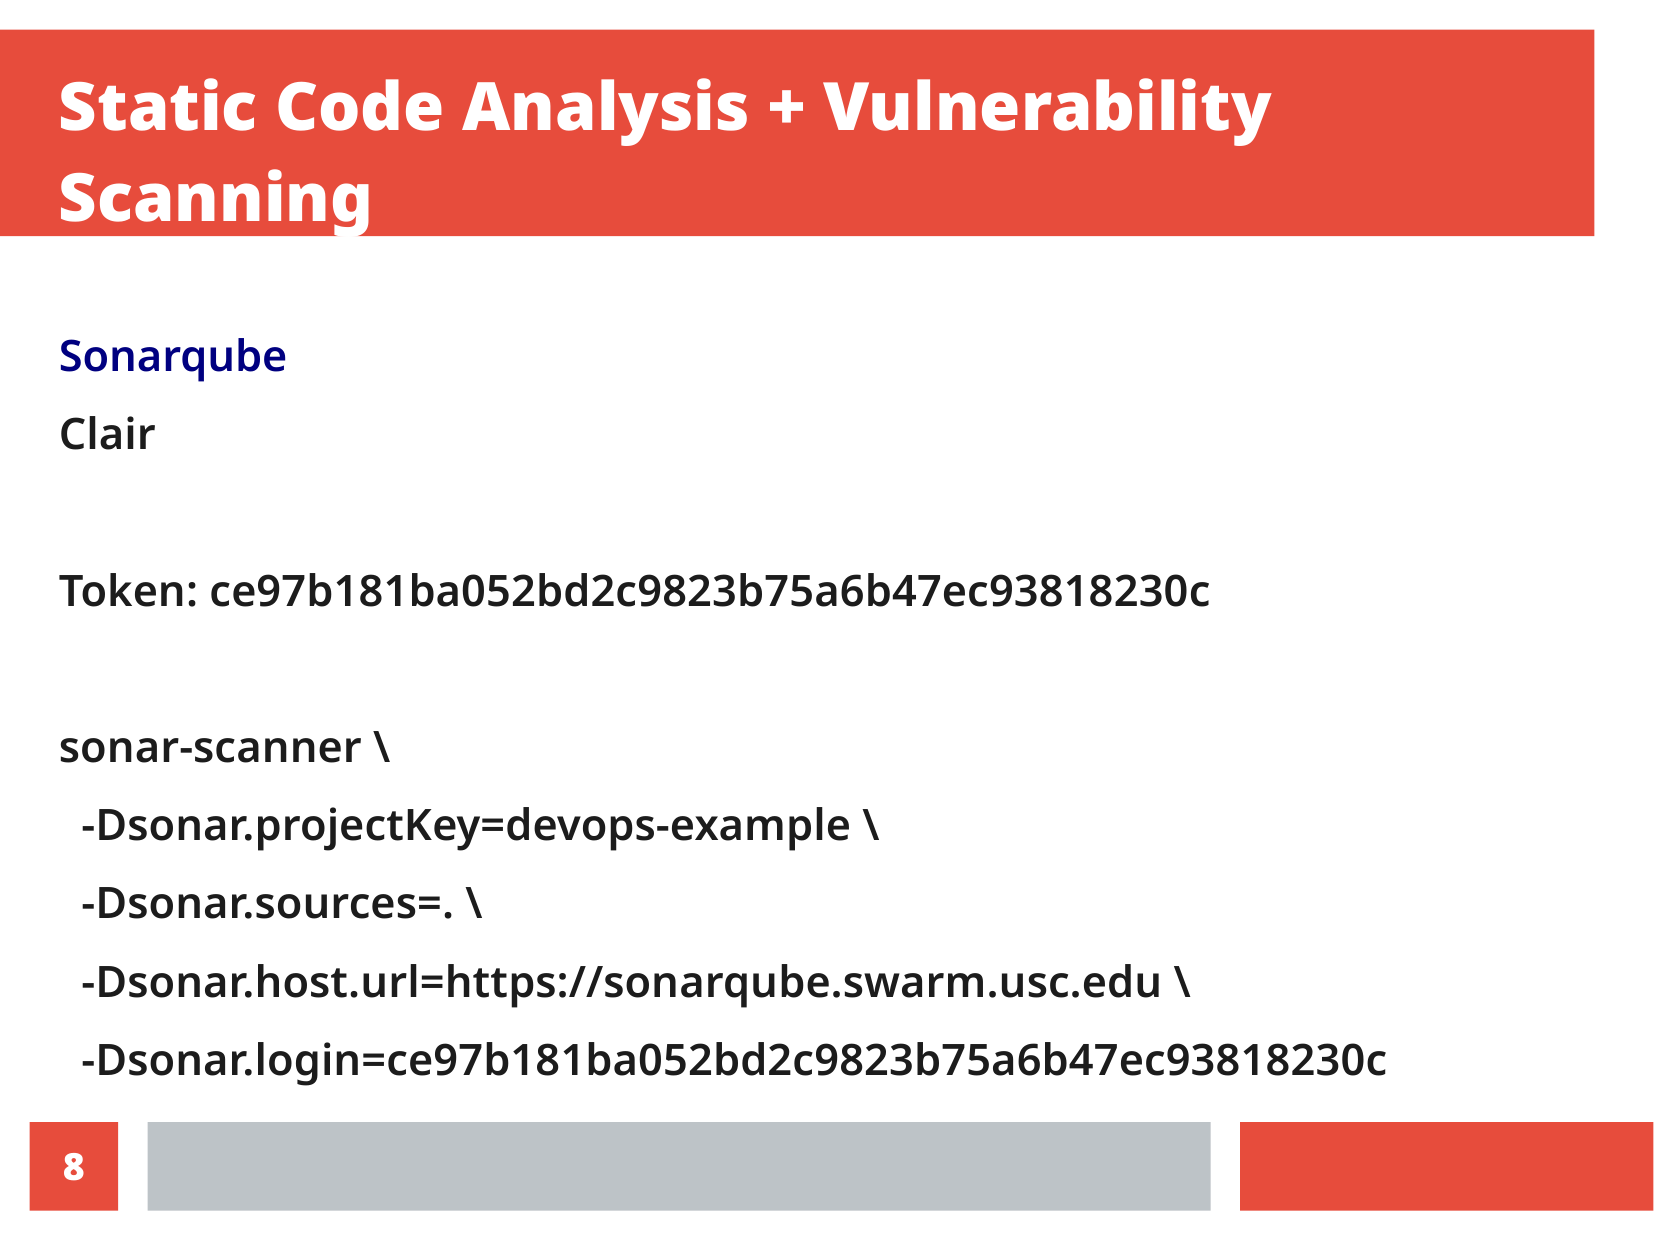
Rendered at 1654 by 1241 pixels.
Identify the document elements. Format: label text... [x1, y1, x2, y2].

title Static Code Analysis + Vulnerability Scanning [59, 59, 1595, 207]
list Sonarqube Clair Token: ce97b181ba052bd2c9823b75a6b47ec93818230c sonar-scanner \ -Dsonar.projectKey=devops-example \ -Dsonar.sources=. \ -Dsonar.host.url=https://sonarqube.swarm.usc.edu \ -Dsonar.login=ce97b181ba052bd2c9823b75a6b47ec93818230c [59, 324, 1565, 1093]
